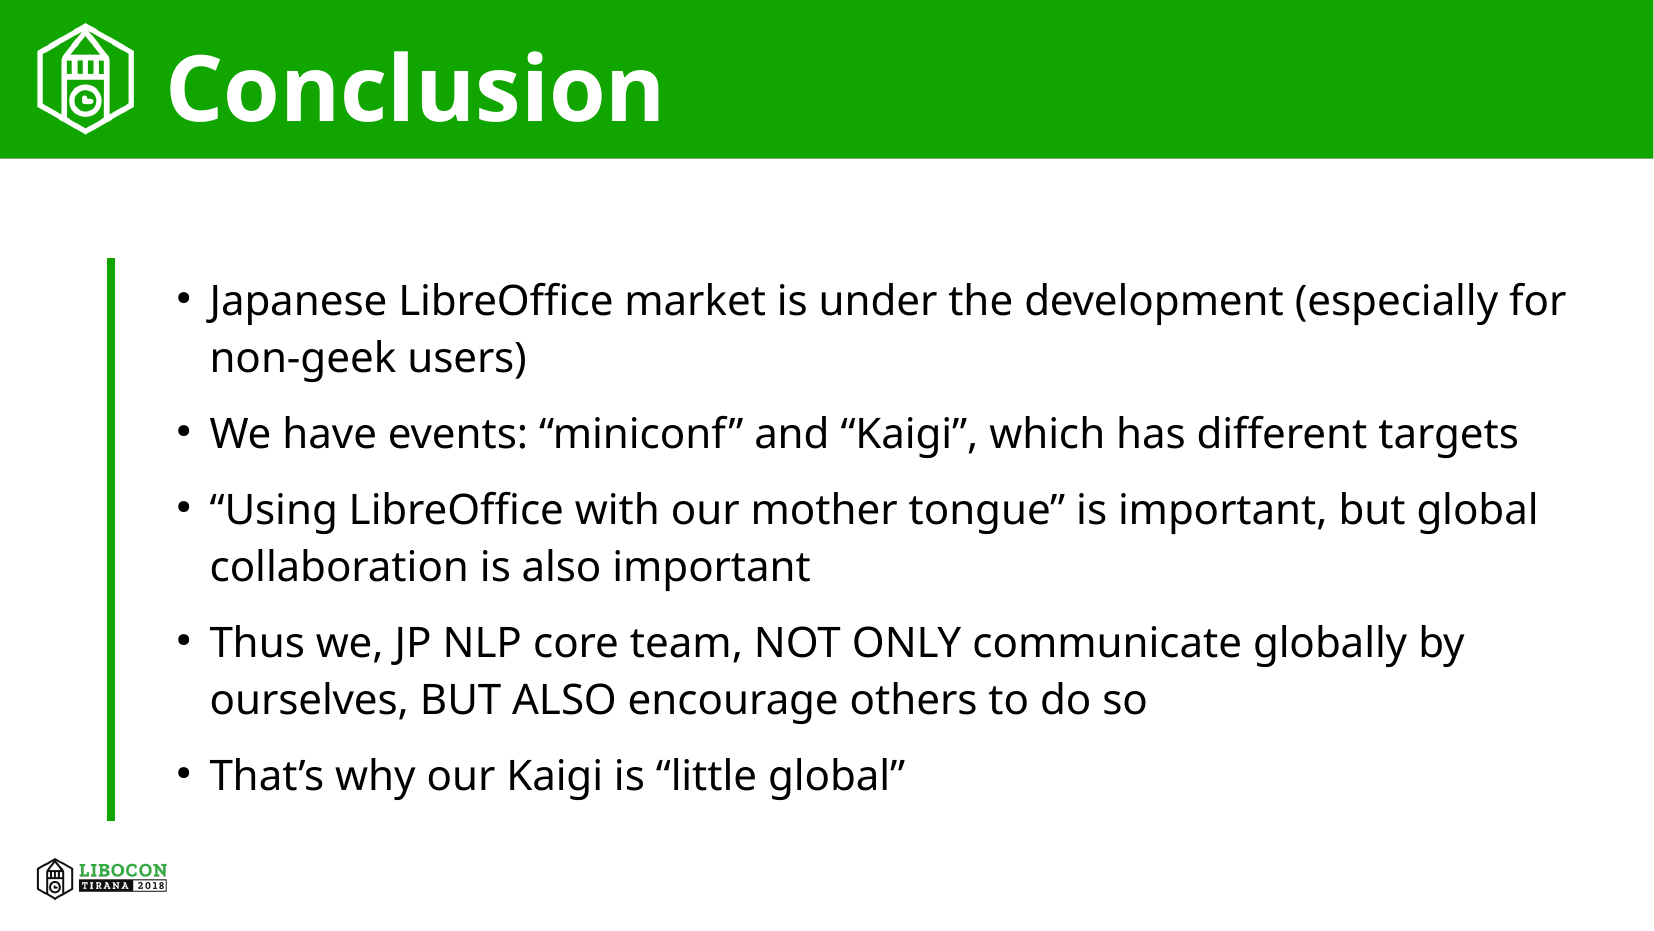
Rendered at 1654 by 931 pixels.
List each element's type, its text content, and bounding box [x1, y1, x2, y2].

picture [0, 0, 1654, 930]
title Conclusion [165, 31, 1571, 142]
list Japanese LibreOffice market is under the development (especially for non-geek users) We have events: “miniconf” and “Kaigi”, which has different targets “Using LibreOffice with our mother tongue” is important, but global collaboration is also important Thus we, JP NLP core team, NOT ONLY communicate globally by ourselves, BUT ALSO encourage others to do so That’s why our Kaigi is “little global” [165, 270, 1571, 811]
